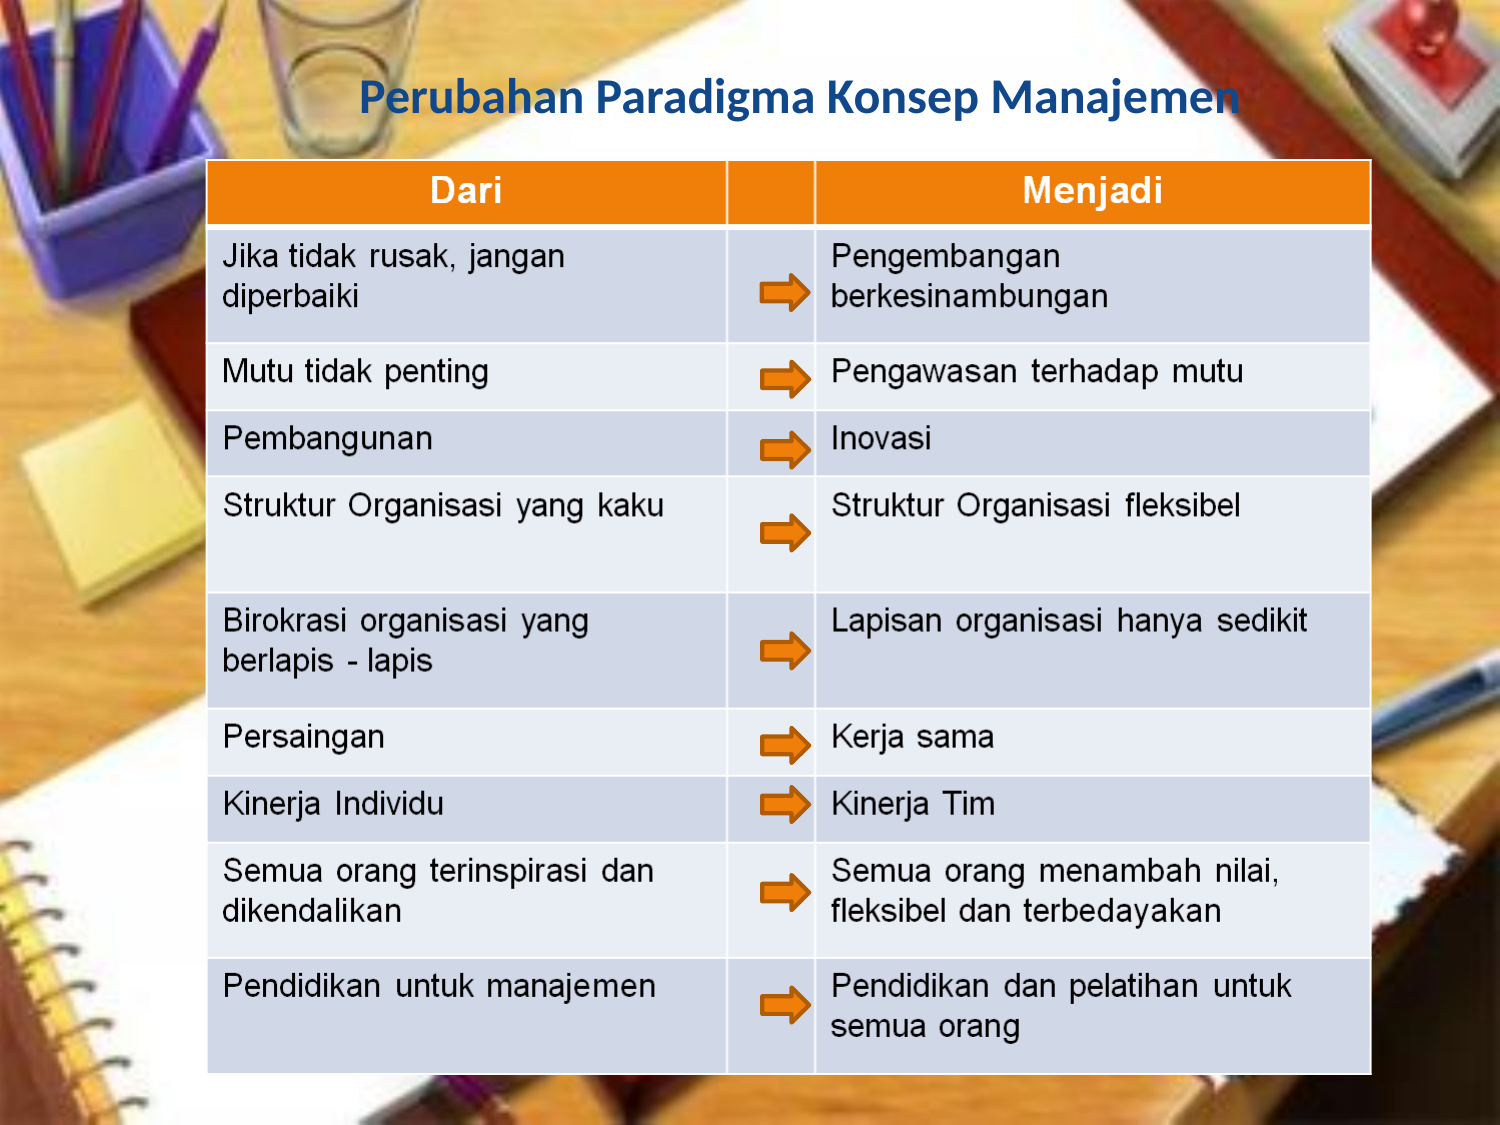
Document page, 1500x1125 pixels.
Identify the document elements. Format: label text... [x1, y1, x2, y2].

text_box [762, 786, 810, 823]
title Perubahan Paradigma Konsep Manajemen [206, 31, 1394, 157]
text_box [762, 987, 810, 1023]
text_box [761, 274, 809, 311]
text_box [762, 432, 810, 468]
text_box [762, 633, 810, 669]
text_box [762, 361, 810, 397]
text_box [762, 515, 810, 551]
picture [195, 148, 1382, 1086]
text_box [762, 727, 810, 763]
text_box [762, 874, 810, 911]
